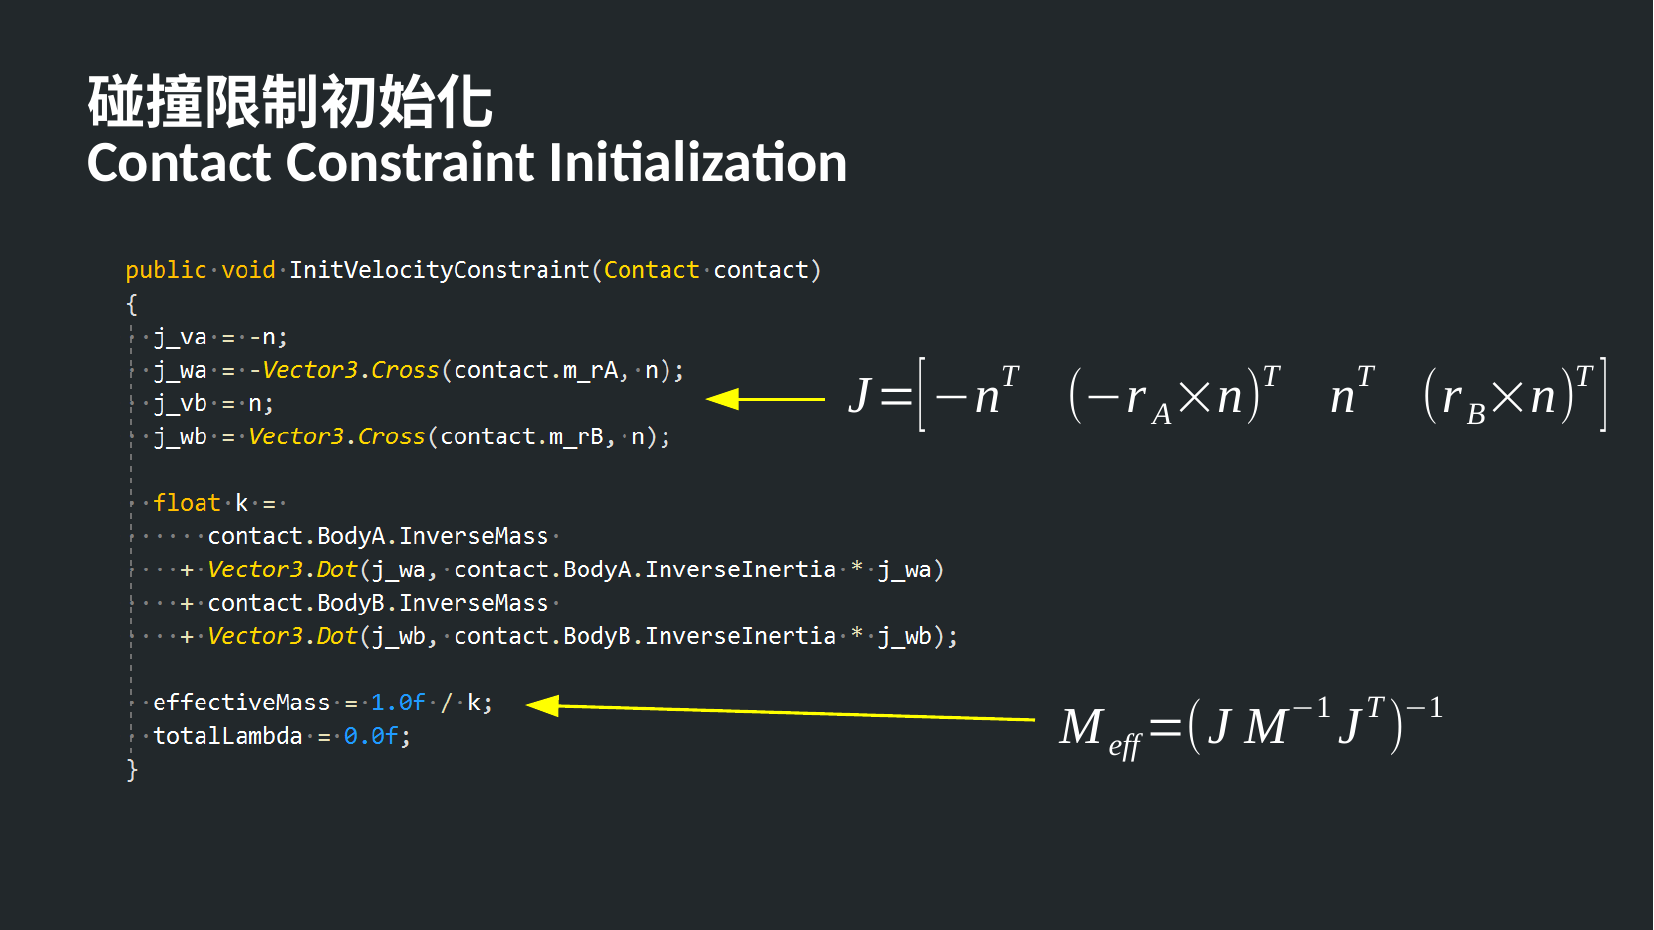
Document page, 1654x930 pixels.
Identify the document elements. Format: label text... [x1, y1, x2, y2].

text_box 碰撞限制初始化 Contact Constraint Initialization [72, 72, 916, 210]
chart [840, 355, 1619, 436]
chart [1050, 690, 1450, 763]
picture [120, 254, 961, 793]
